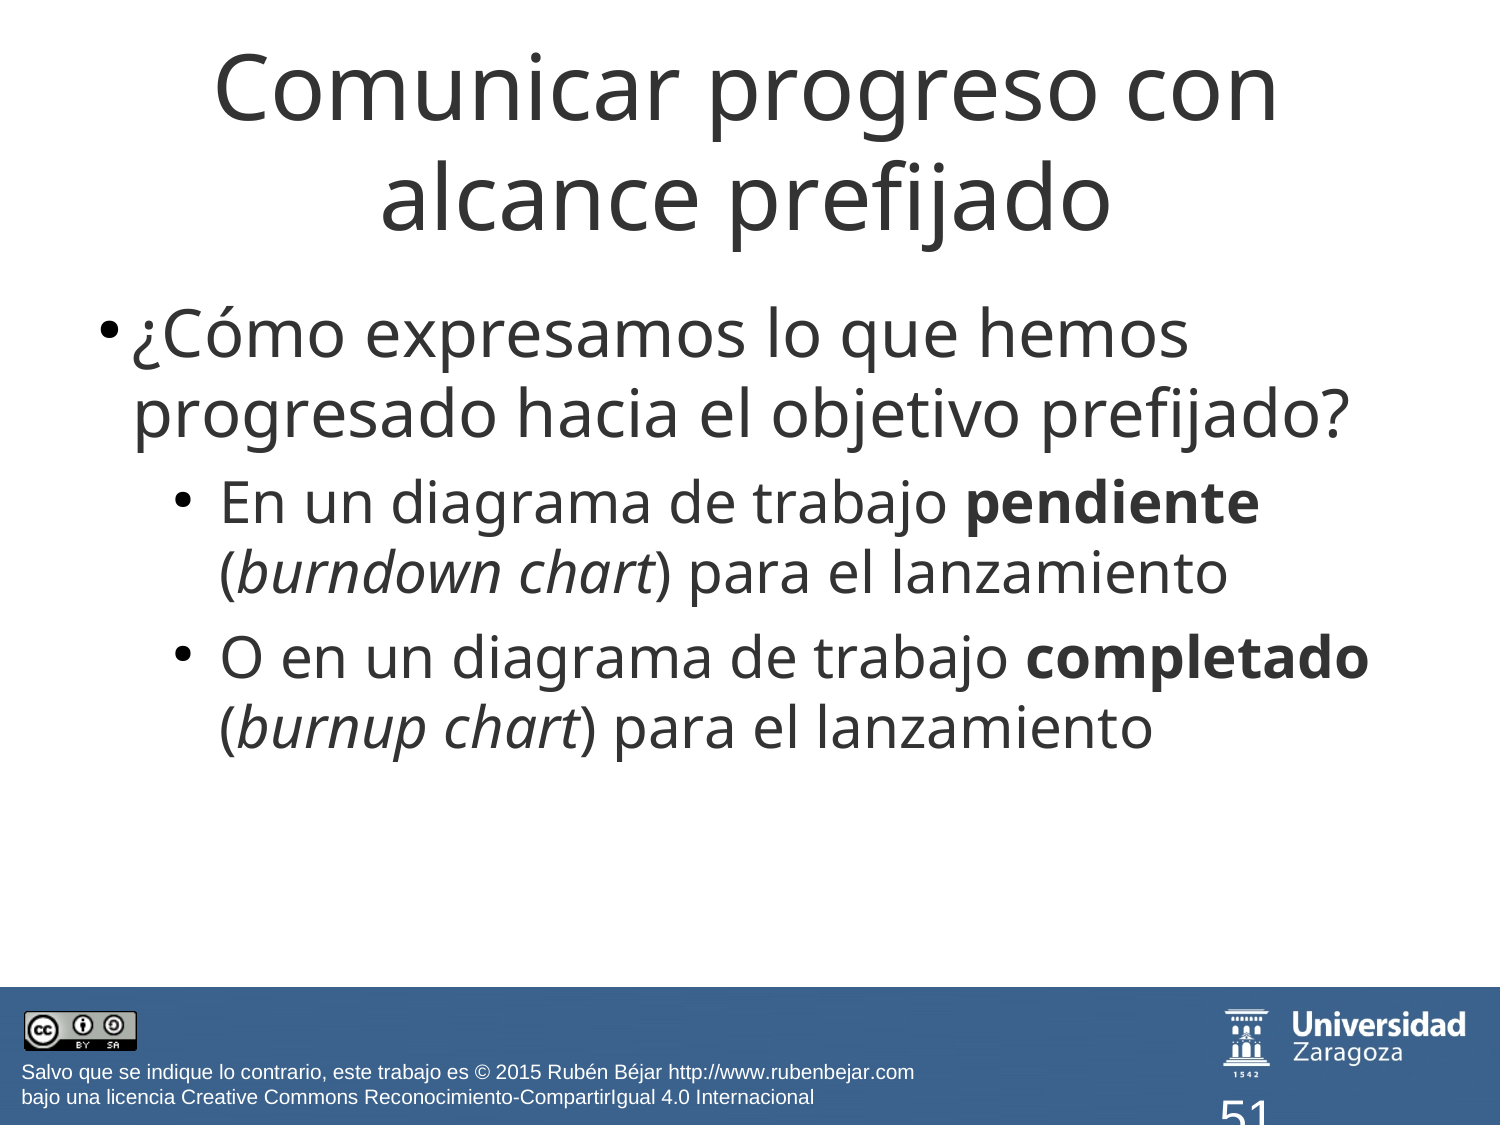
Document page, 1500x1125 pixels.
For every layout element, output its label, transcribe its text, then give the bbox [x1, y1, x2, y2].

list ¿Cómo expresamos lo que hemos progresado hacia el objetivo prefijado? En un diagrama de trabajo pendiente (burndown chart) para el lanzamiento O en un diagrama de trabajo completado (burnup chart) para el lanzamiento [82, 283, 1418, 957]
title Comunicar progreso con alcance prefijado [74, 21, 1420, 257]
picture [0, 987, 1500, 1125]
